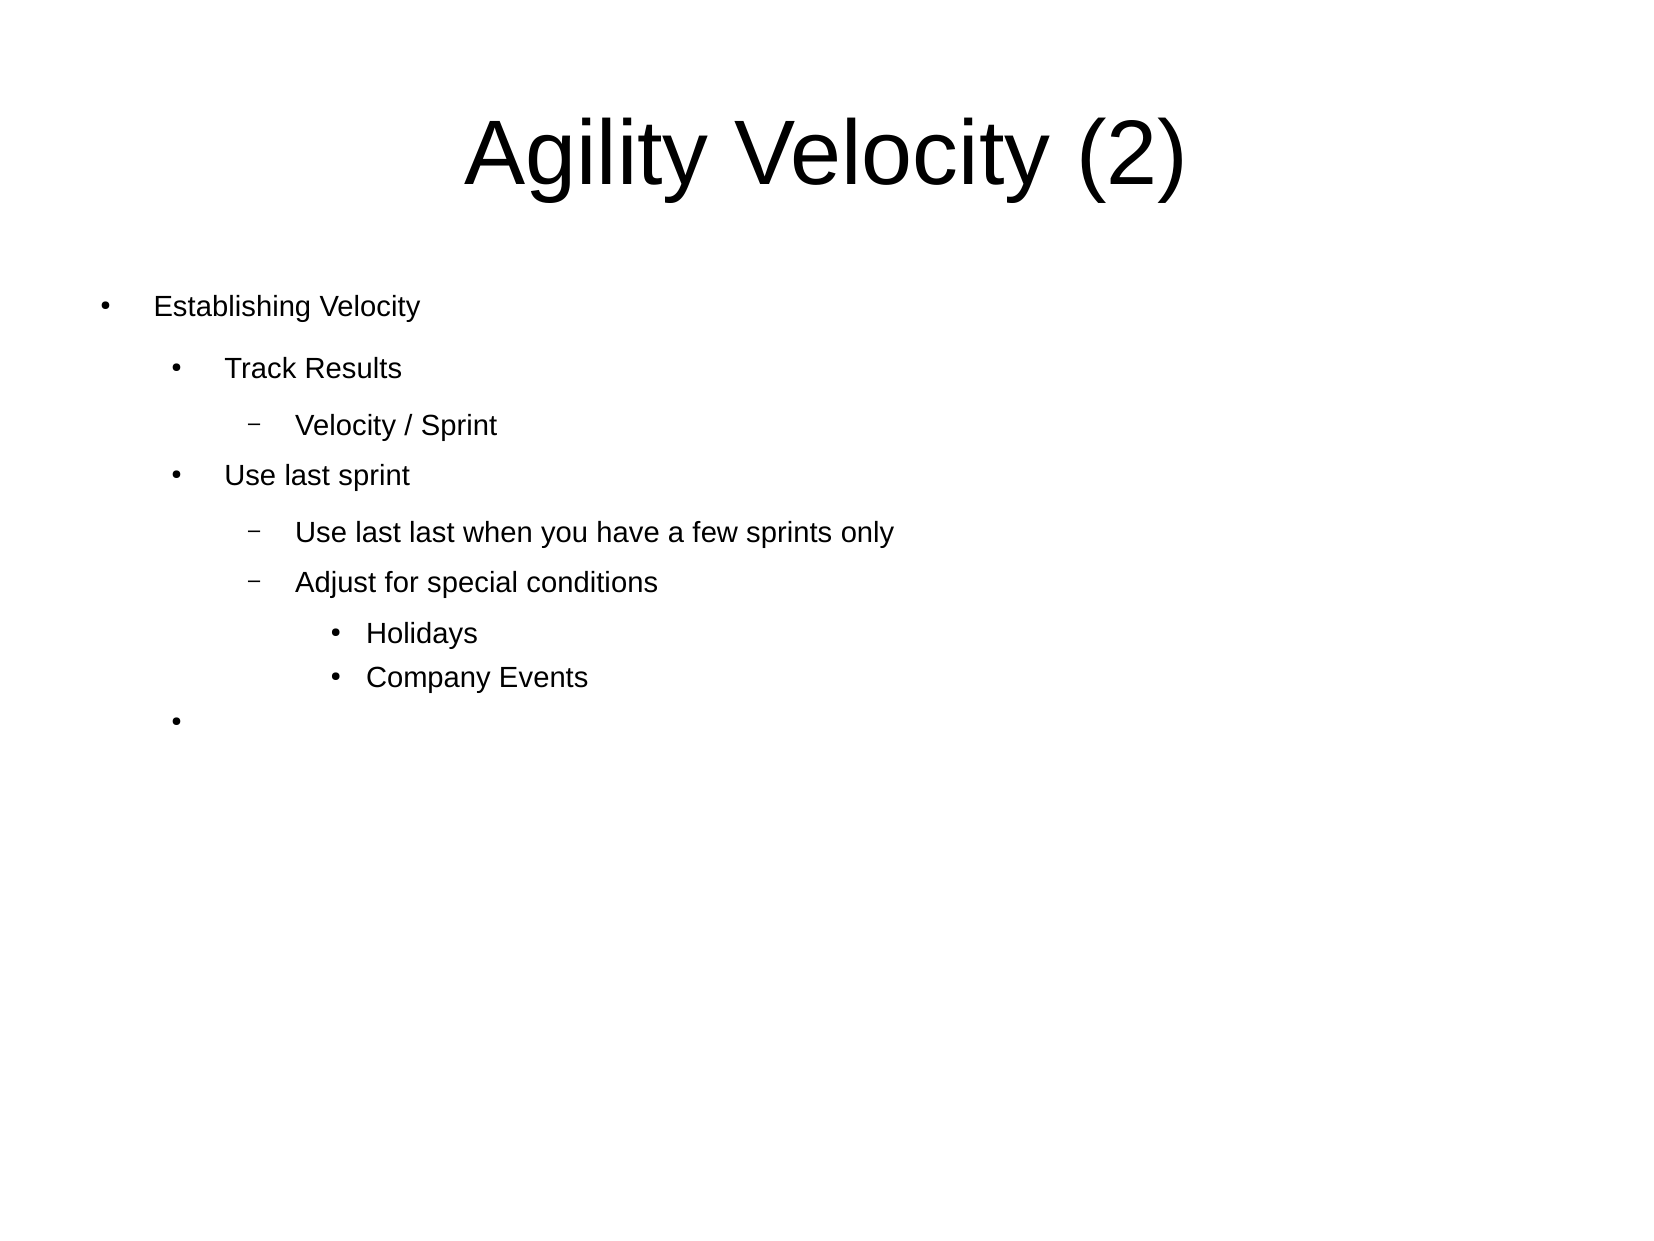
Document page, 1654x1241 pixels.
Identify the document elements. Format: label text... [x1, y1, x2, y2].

title Agility Velocity (2) [82, 49, 1571, 257]
list Establishing Velocity Track Results Velocity / Sprint Use last sprint Use last last when you have a few sprints only Adjust for special conditions Holidays Company Events [82, 290, 1571, 1109]
